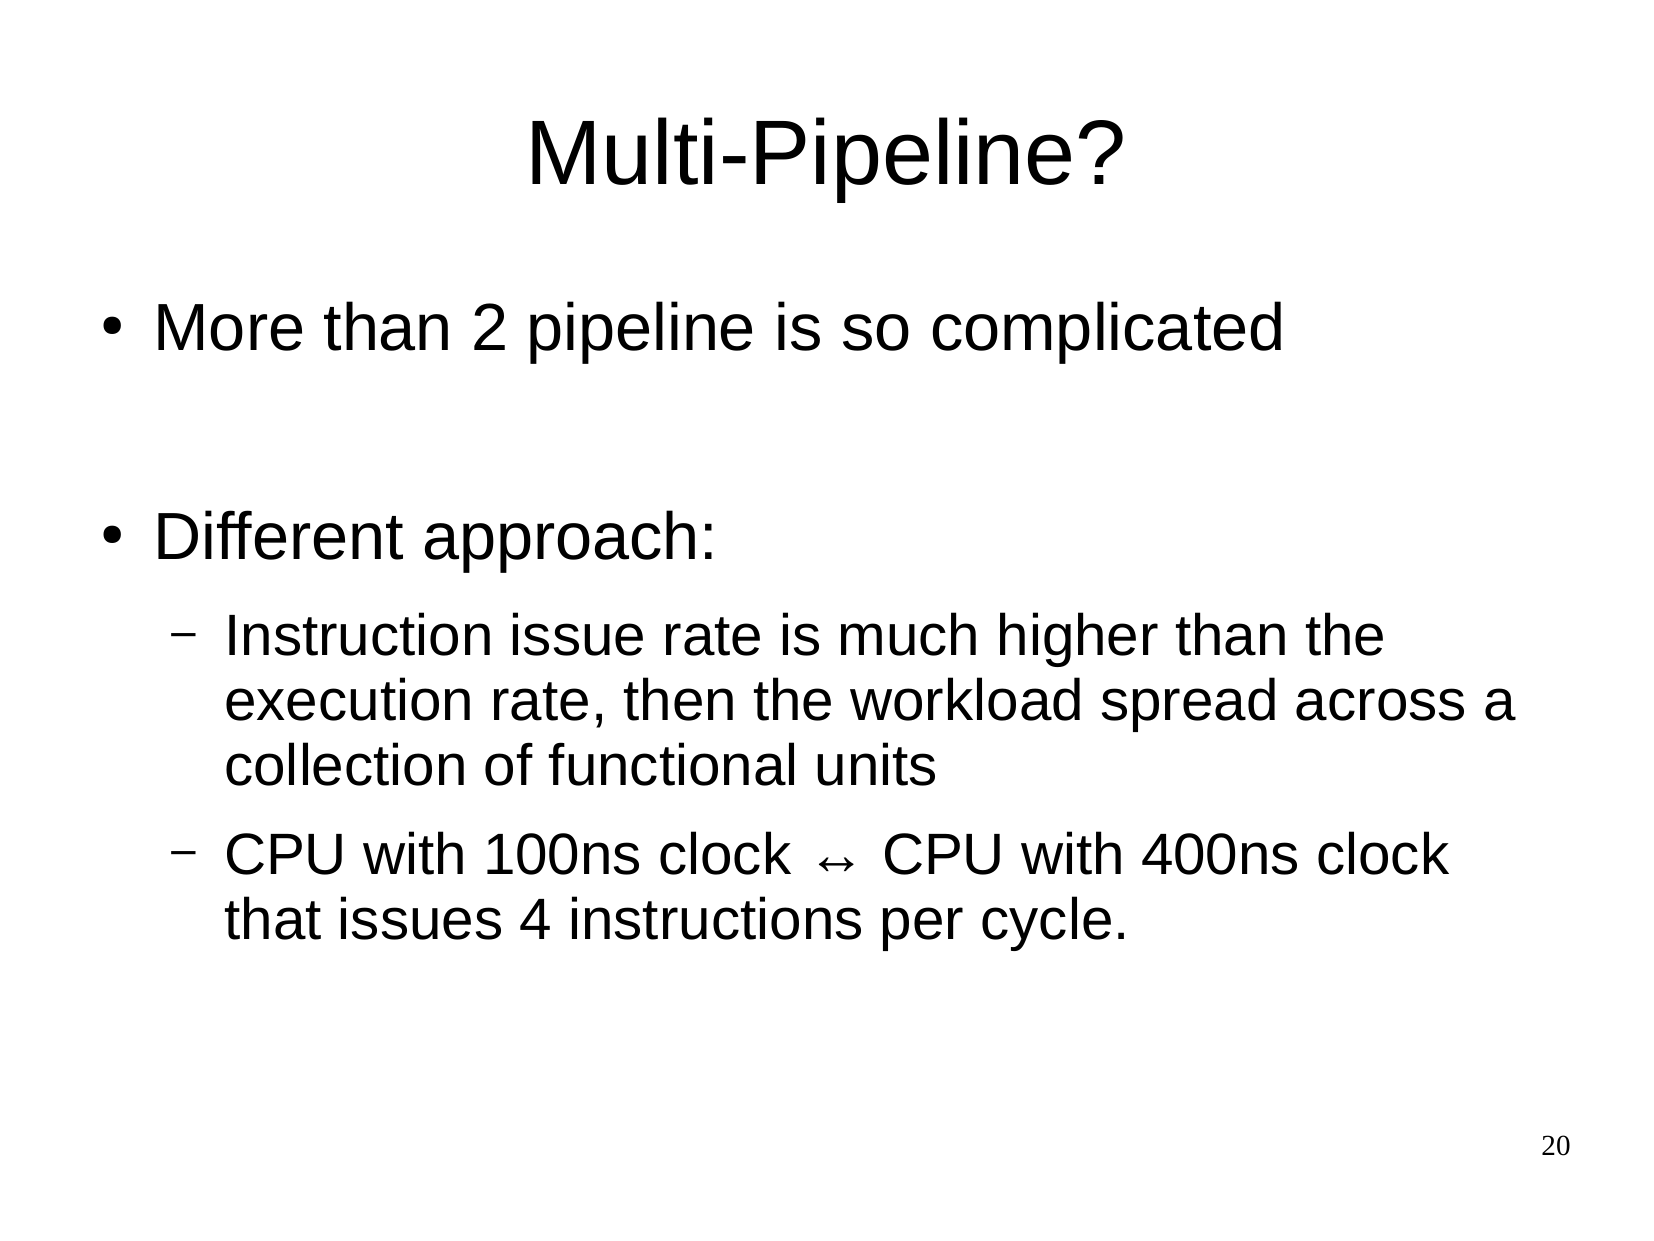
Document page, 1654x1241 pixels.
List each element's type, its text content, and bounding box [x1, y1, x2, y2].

title Multi-Pipeline? [82, 49, 1571, 257]
list More than 2 pipeline is so complicated Different approach: Instruction issue rate is much higher than the execution rate, then the workload spread across a collection of functional units CPU with 100ns clock ↔ CPU with 400ns clock that issues 4 instructions per cycle. [82, 290, 1538, 1010]
